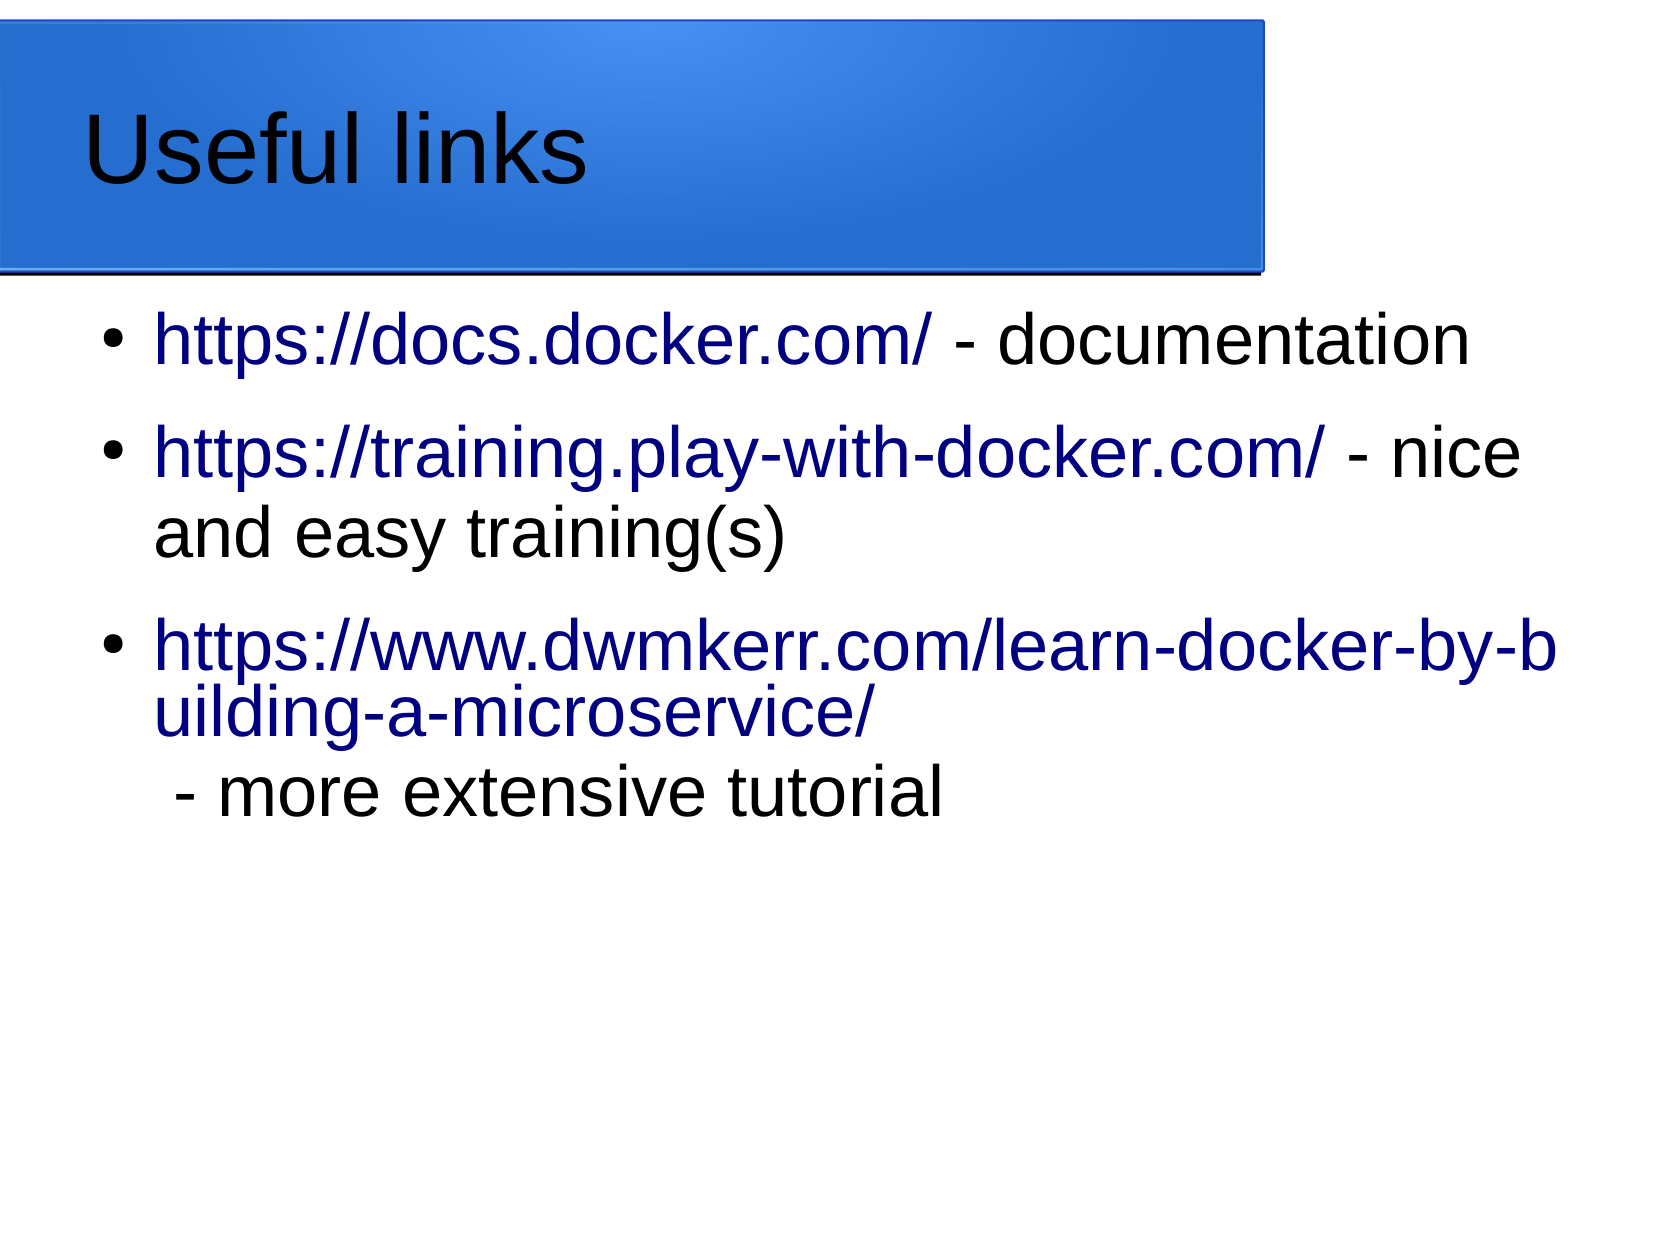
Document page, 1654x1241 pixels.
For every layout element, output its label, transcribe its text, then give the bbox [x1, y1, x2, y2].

title Useful links [82, 47, 1235, 252]
list https://docs.docker.com/ - documentation https://training.play-with-docker.com/ - nice and easy training(s) https://www.dwmkerr.com/learn-docker-by-building-a-microservice/ - more extensive tutorial [82, 299, 1571, 1019]
